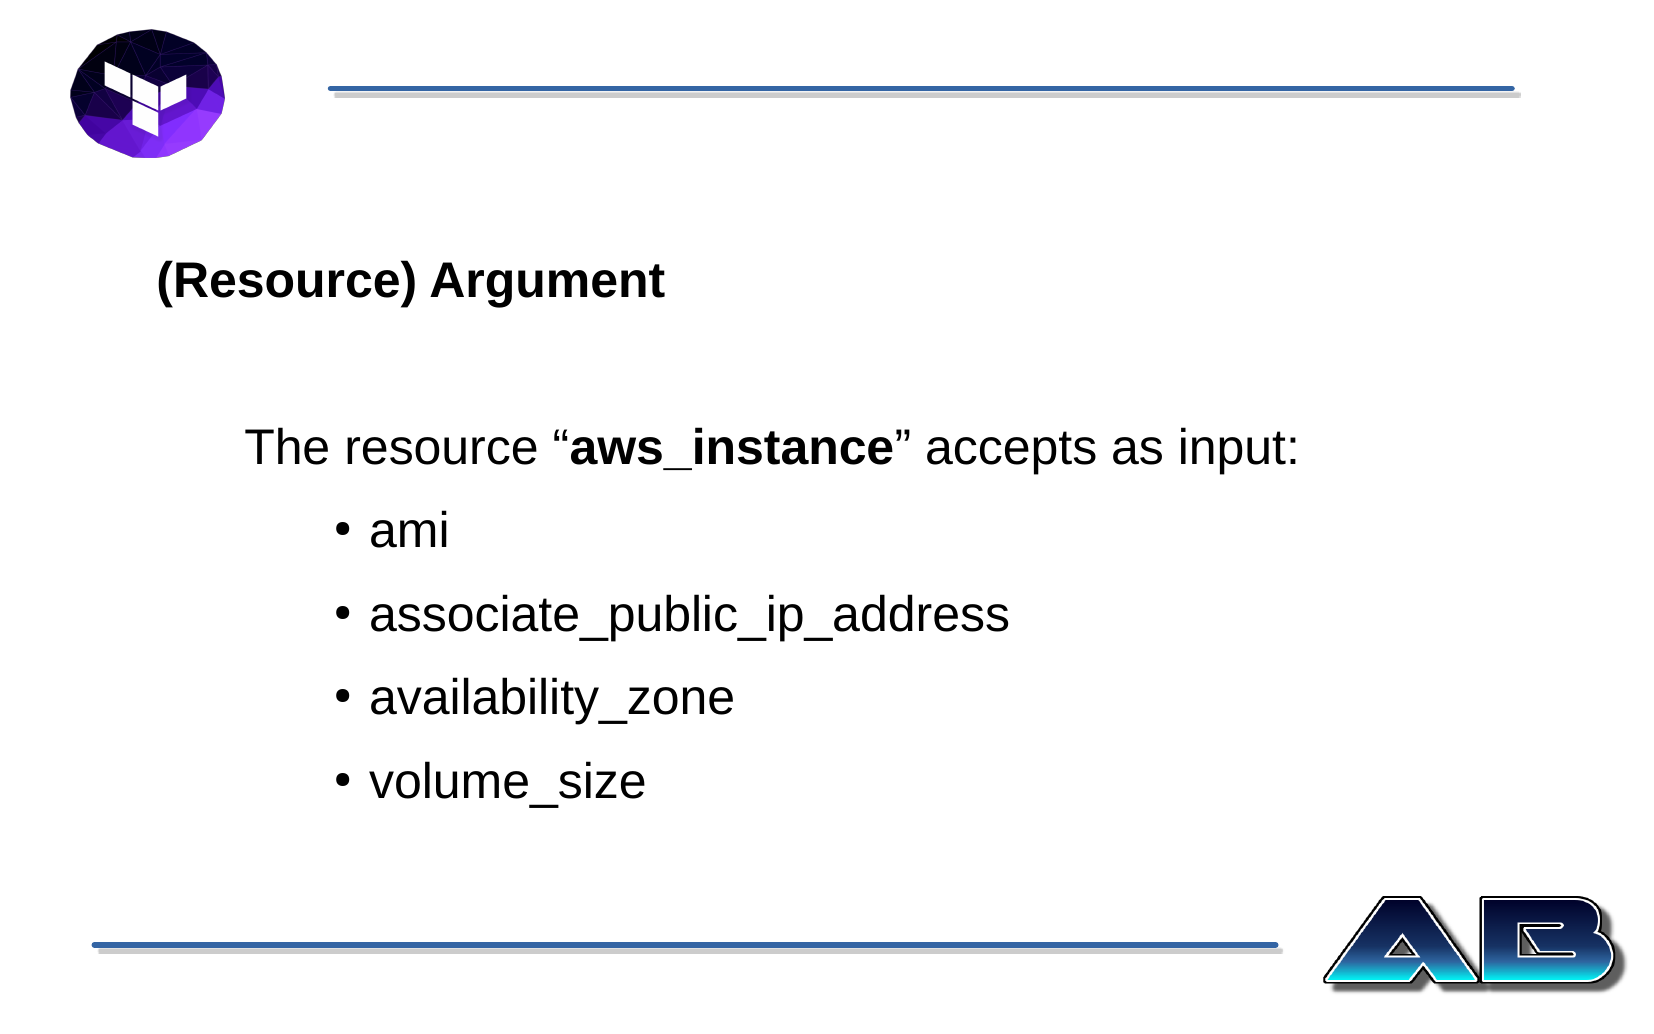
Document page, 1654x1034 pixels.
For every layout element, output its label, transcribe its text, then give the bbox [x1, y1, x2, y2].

picture [1322, 896, 1630, 996]
picture [70, 29, 225, 158]
text_box (Resource) Argument The resource “aws_instance” accepts as input: ami associate_public_ip_address availability_zone volume_size [141, 216, 1583, 915]
